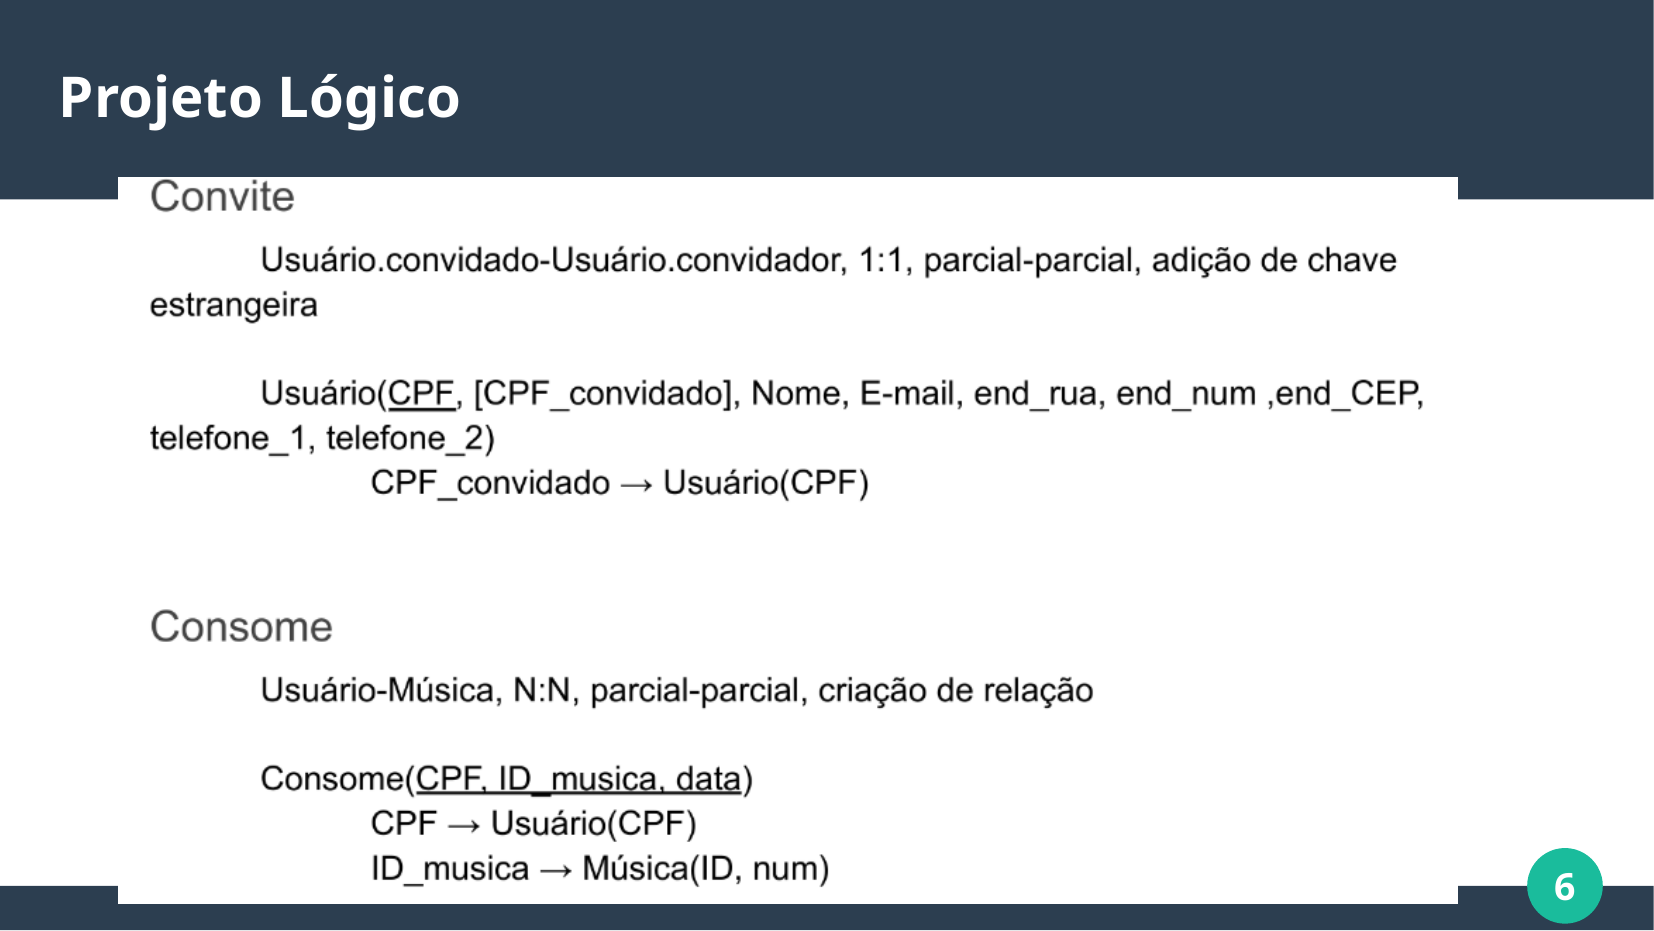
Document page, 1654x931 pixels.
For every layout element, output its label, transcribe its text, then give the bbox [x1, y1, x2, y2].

title Projeto Lógico [59, 37, 1595, 156]
picture [118, 177, 1458, 904]
